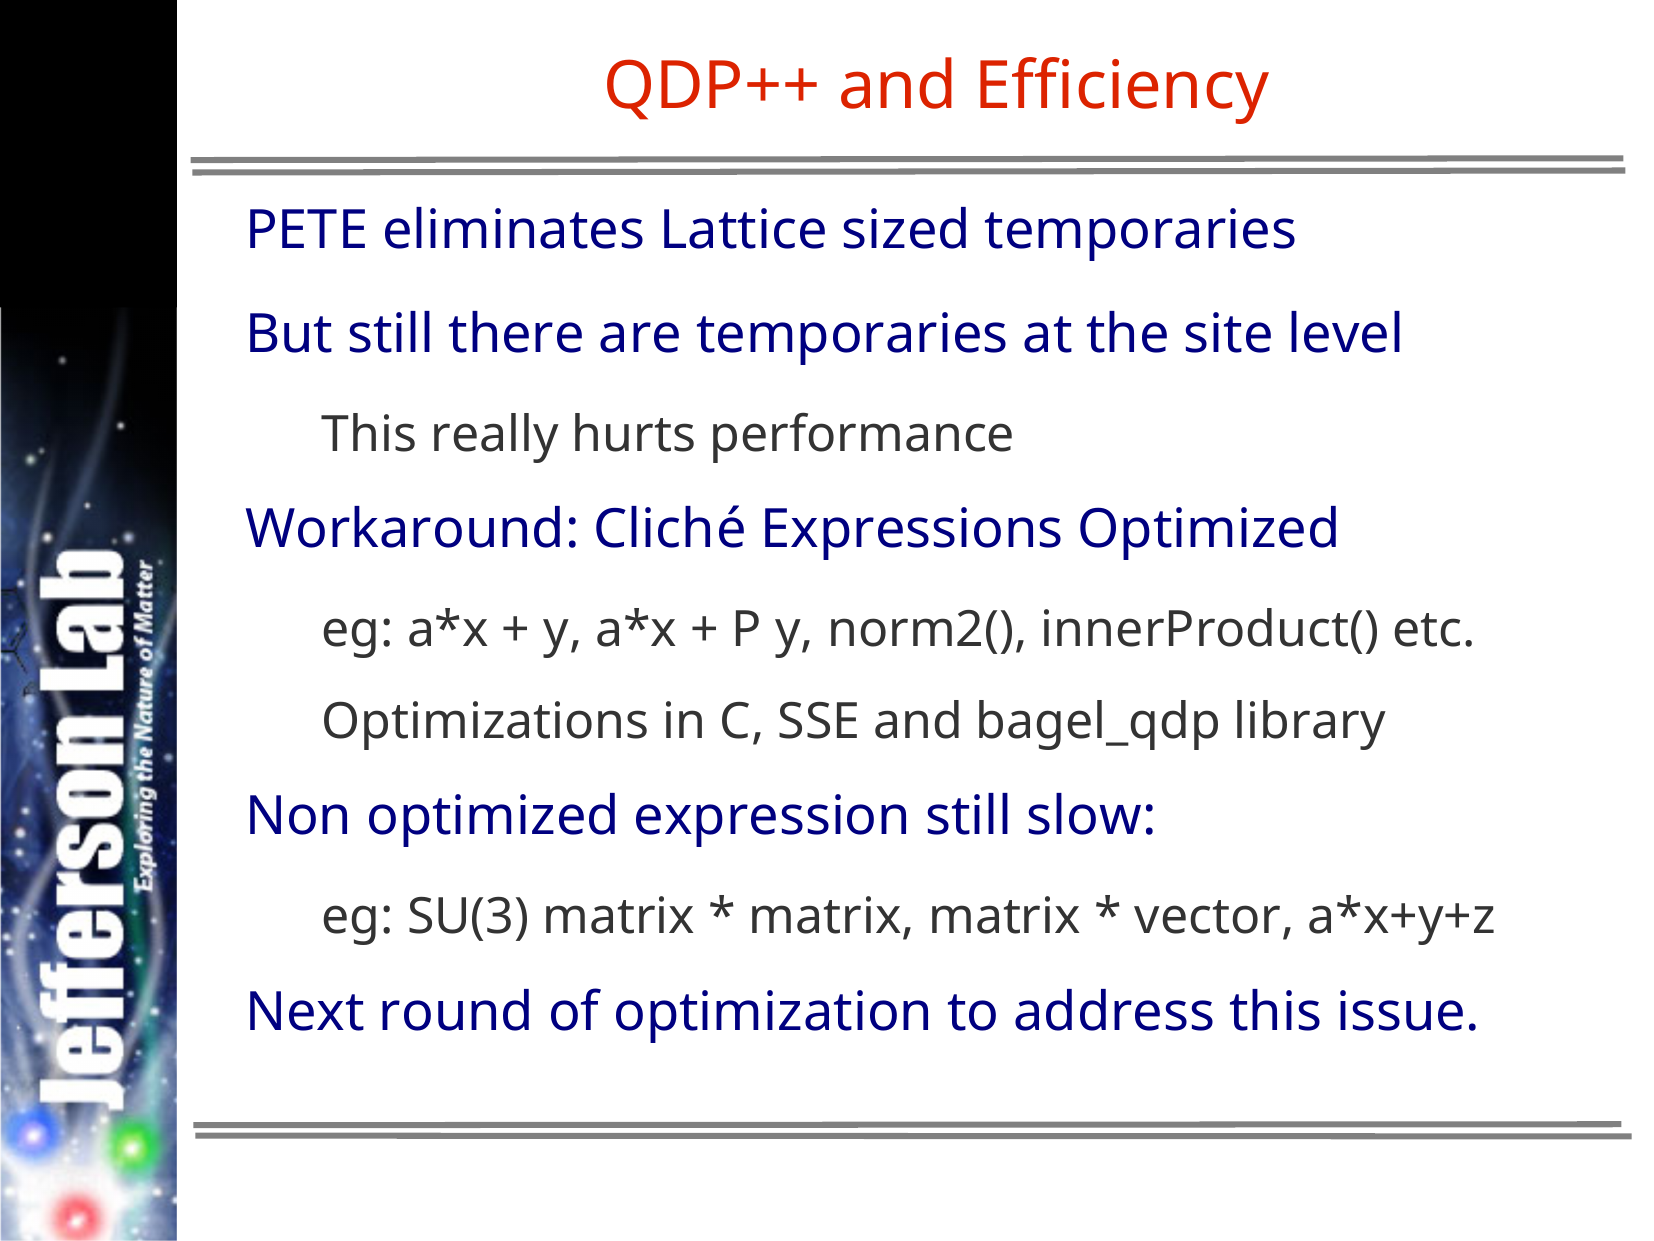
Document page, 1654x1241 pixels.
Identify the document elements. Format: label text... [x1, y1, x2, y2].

picture [2, 308, 176, 1240]
list PETE eliminates Lattice sized temporaries But still there are temporaries at the site level This really hurts performance Workaround: Cliché Expressions Optimized eg: a*x + y, a*x + P y, norm2(), innerProduct() etc. Optimizations in C, SSE and bagel_qdp library Non optimized expression still slow: eg: SU(3) matrix * matrix, matrix * vector, a*x+y+z Next round of optimization to address this issue. [227, 190, 1628, 1100]
title QDP++ and Efficiency [235, 17, 1638, 149]
